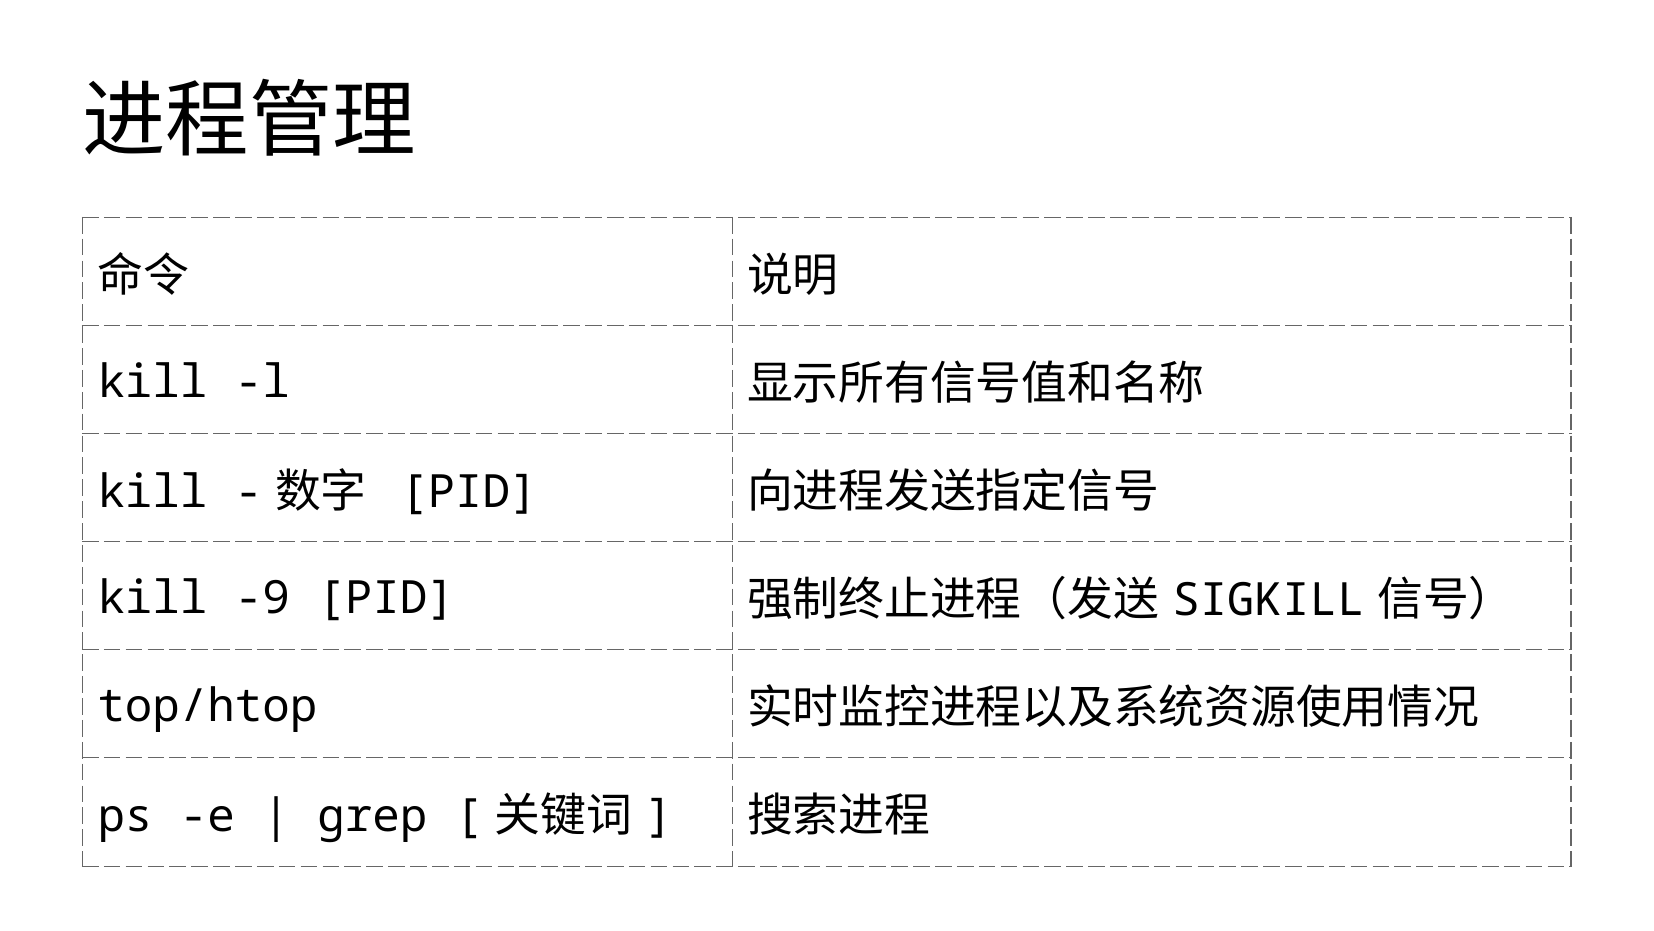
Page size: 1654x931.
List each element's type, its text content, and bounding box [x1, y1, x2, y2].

table_cell kill -l [83, 326, 733, 434]
table_cell ps -e | grep [关键词] [83, 758, 733, 866]
table_header 命令 [83, 218, 733, 326]
table_header 说明 [733, 218, 1571, 326]
table_cell kill -9 [PID] [83, 542, 733, 650]
table_cell 强制终止进程（发送SIGKILL信号） [733, 542, 1571, 650]
table_cell 实时监控进程以及系统资源使用情况 [733, 650, 1571, 758]
title 进程管理 [82, 37, 1571, 189]
table_cell top/htop [83, 650, 733, 758]
table_cell 显示所有信号值和名称 [733, 326, 1571, 434]
table_cell 向进程发送指定信号 [733, 434, 1571, 542]
table_cell kill -数字 [PID] [83, 434, 733, 542]
table_cell 搜索进程 [733, 758, 1571, 866]
